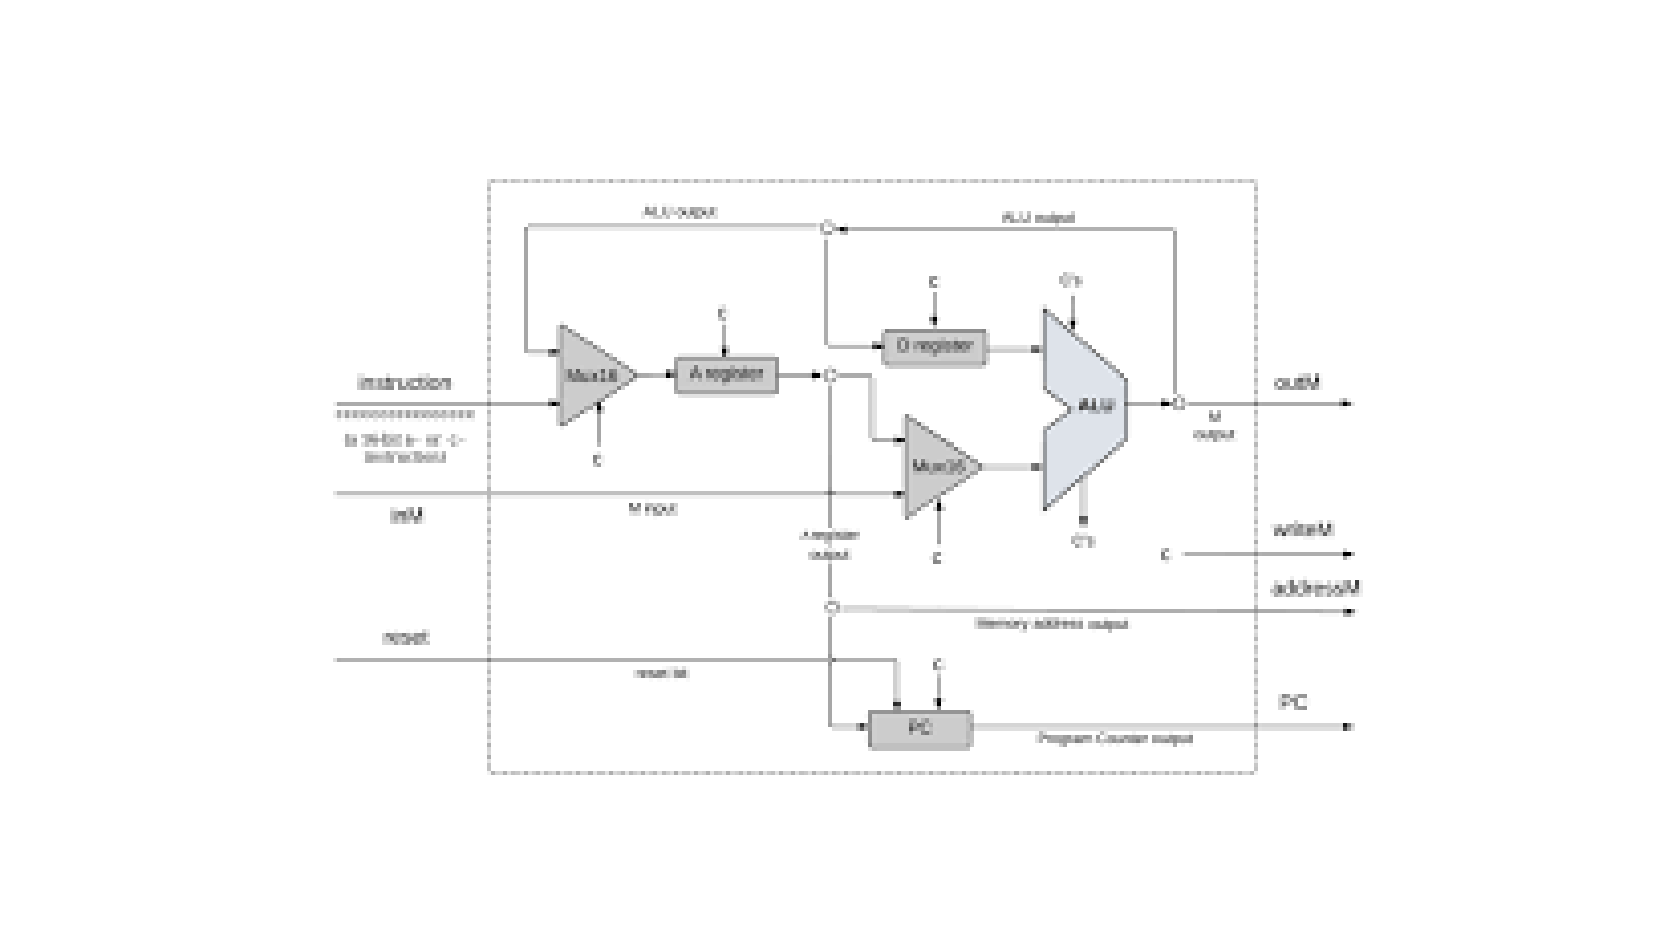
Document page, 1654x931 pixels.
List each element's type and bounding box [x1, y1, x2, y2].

picture [236, 102, 1441, 792]
